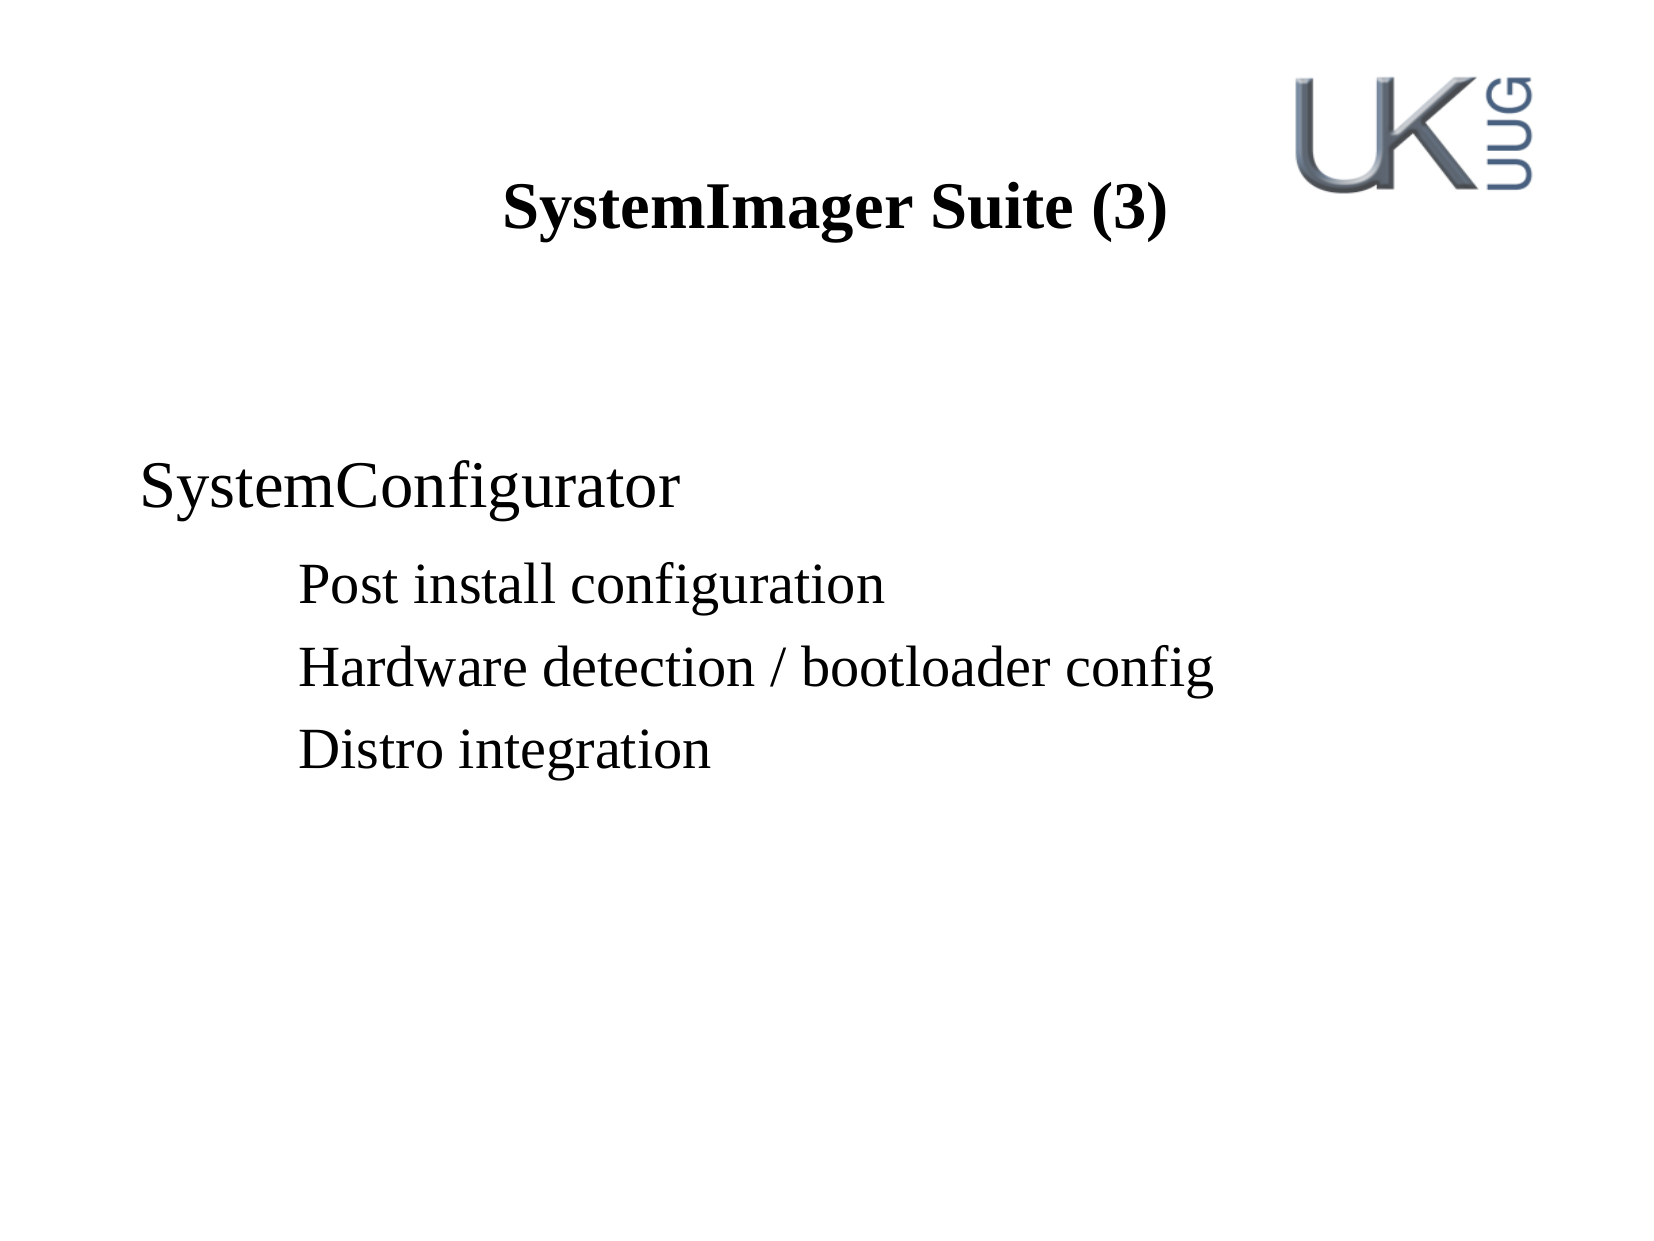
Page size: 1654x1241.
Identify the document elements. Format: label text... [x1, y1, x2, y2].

title SystemImager Suite (3) [121, 102, 1534, 311]
picture [1289, 74, 1538, 196]
list SystemConfigurator Post install configuration Hardware detection / bootloader config Distro integration [121, 344, 1534, 1127]
